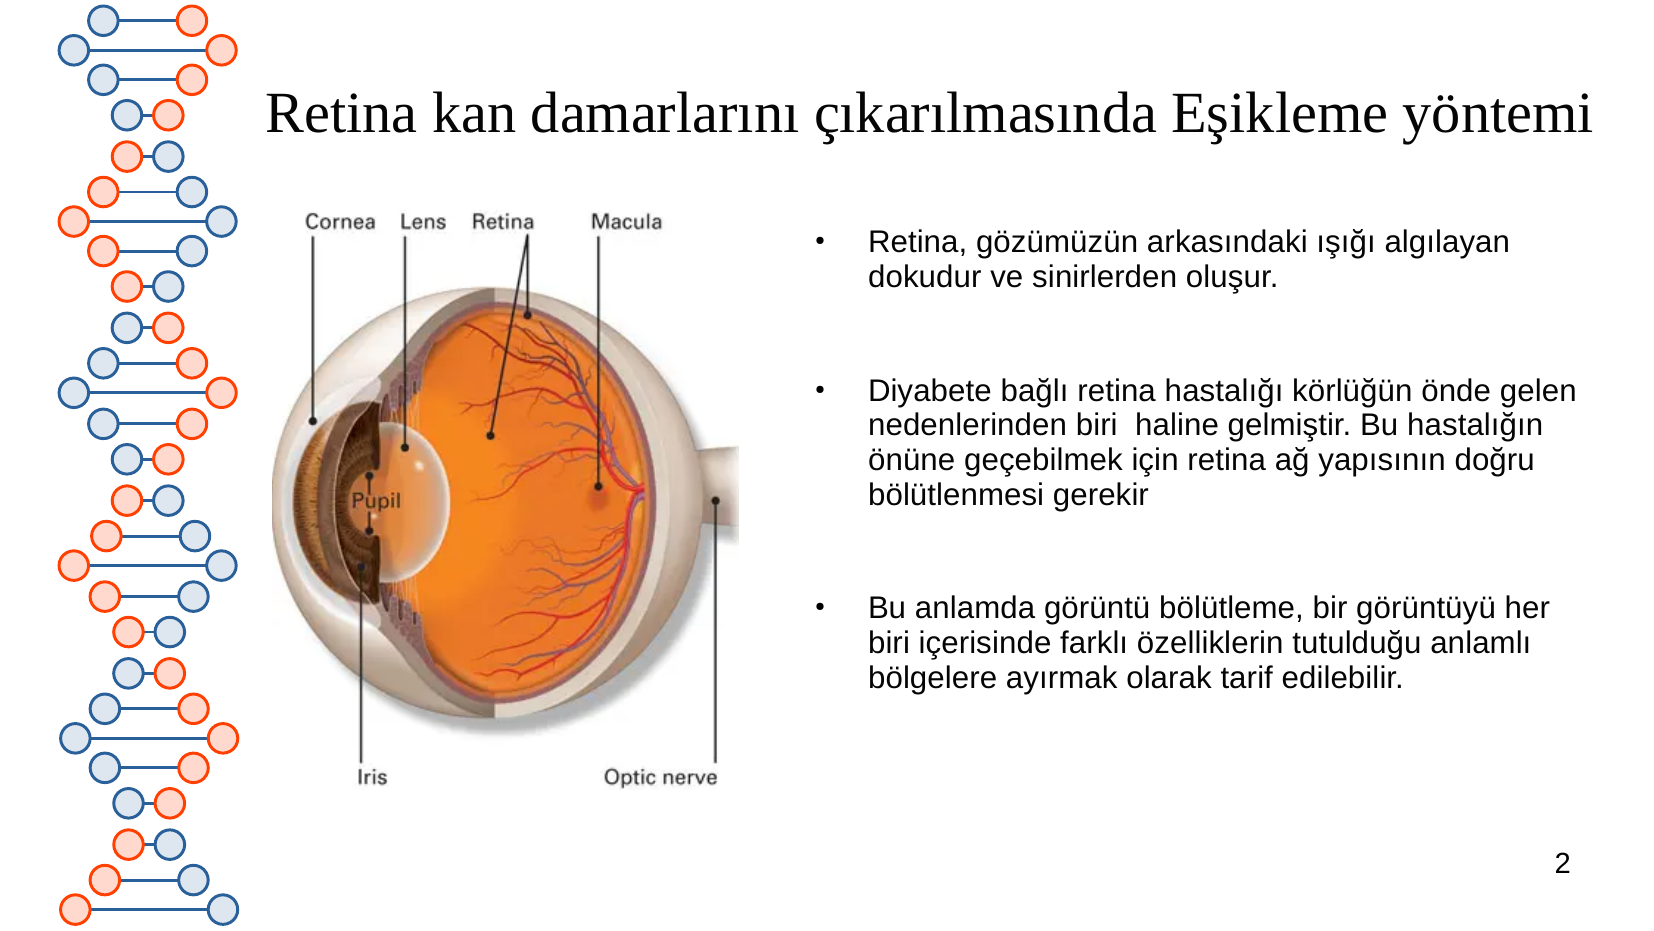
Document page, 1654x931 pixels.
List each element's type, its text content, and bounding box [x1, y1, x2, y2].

picture [272, 206, 739, 791]
title Retina kan damarlarını çıkarılmasında Eşikleme yöntemi [265, 35, 1595, 189]
list Retina, gözümüzün arkasındaki ışığı algılayan dokudur ve sinirlerden oluşur. Diyabete bağlı retina hastalığı körlüğün önde gelen nedenlerinden biri haline gelmiştir. Bu hastalığın önüne geçebilmek için retina ağ yapısının doğru bölütlenmesi gerekir Bu anlamda görüntü bölütleme, bir görüntüyü her biri içerisinde farklı özelliklerin tutulduğu anlamlı bölgelere ayırmak olarak tarif edilebilir. [797, 224, 1595, 764]
